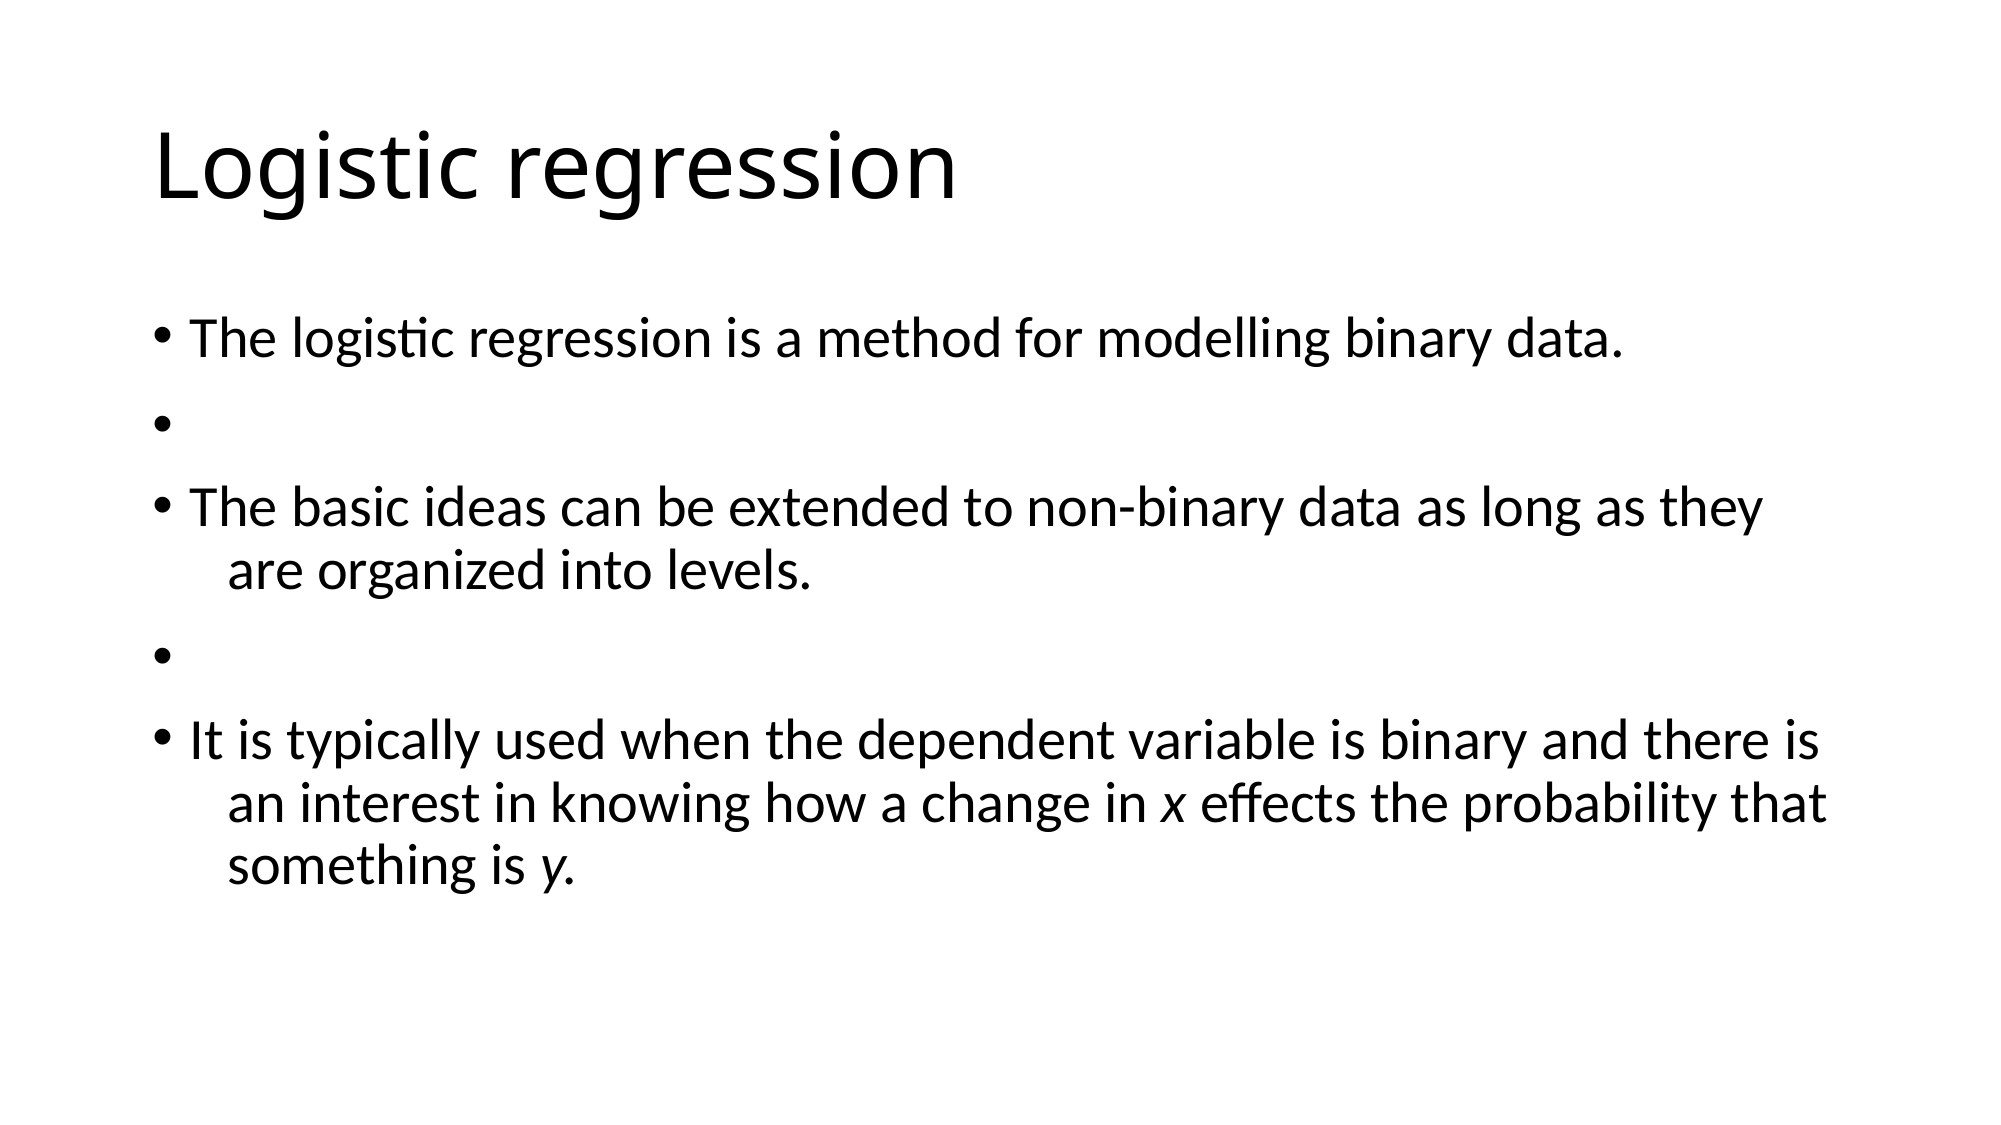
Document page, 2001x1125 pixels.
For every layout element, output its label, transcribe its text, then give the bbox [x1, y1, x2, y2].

title Logistic regression [137, 59, 1863, 278]
list The logistic regression is a method for modelling binary data. The basic ideas can be extended to non-binary data as long as they are organized into levels. It is typically used when the dependent variable is binary and there is an interest in knowing how a change in x effects the probability that something is y. [137, 299, 1863, 1014]
